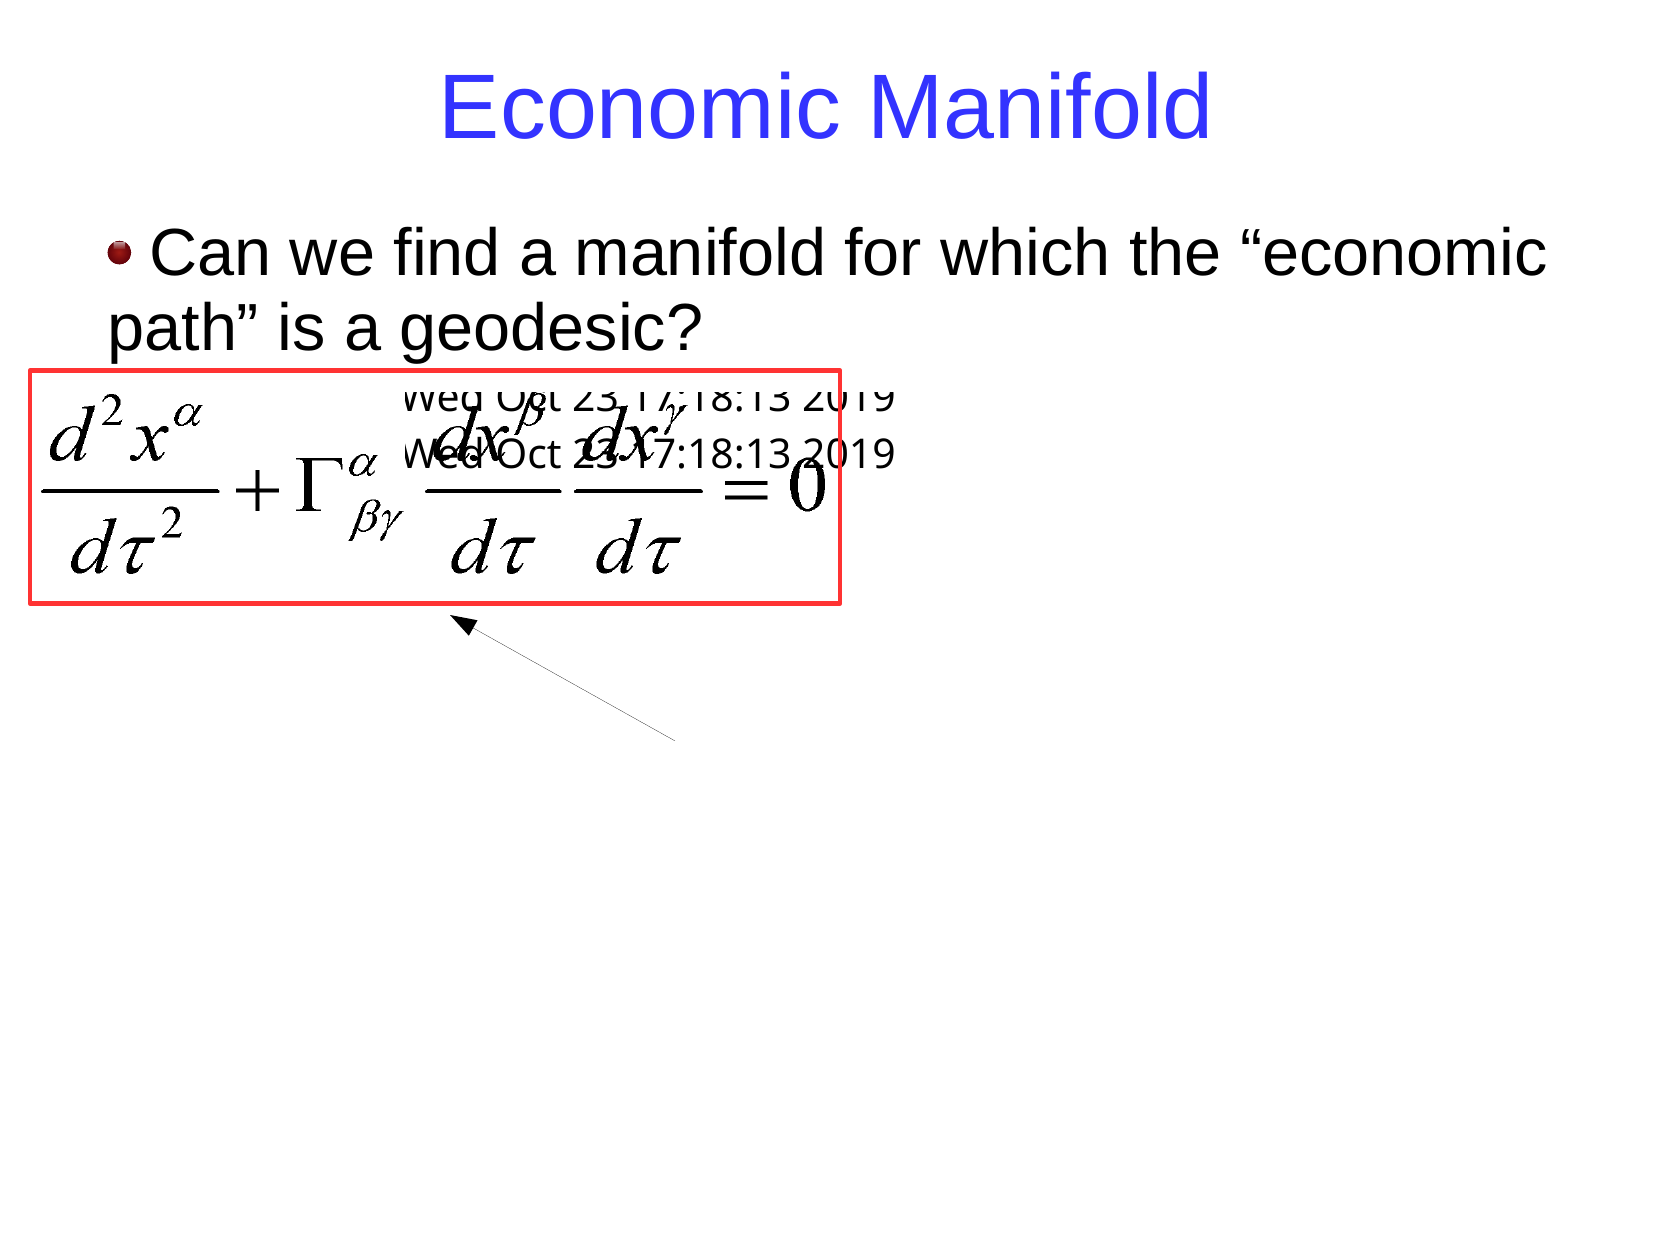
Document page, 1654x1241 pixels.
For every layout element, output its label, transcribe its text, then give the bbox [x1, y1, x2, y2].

list Can we find a manifold for which the “economic path” is a geodesic? [90, 215, 1579, 361]
title Economic Manifold [82, 49, 1571, 166]
picture [405, 392, 1471, 1201]
picture [41, 392, 838, 601]
